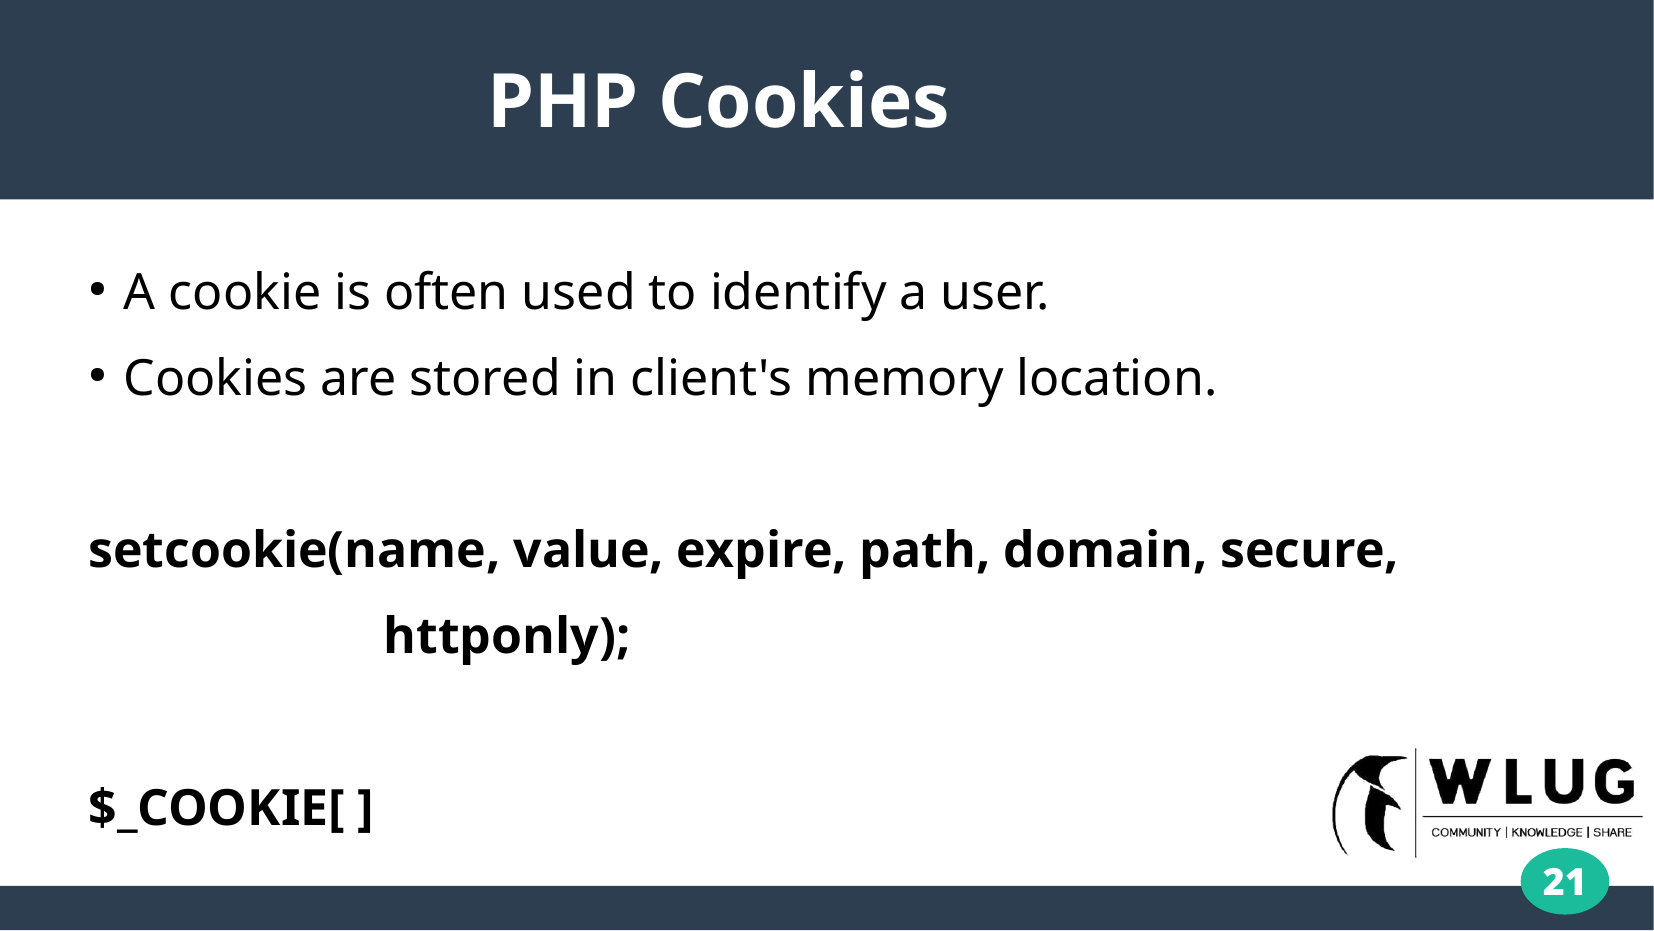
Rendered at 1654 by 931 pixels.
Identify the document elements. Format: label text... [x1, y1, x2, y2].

picture [1311, 740, 1654, 863]
text_box PHP Cookies [472, 40, 1072, 166]
text_box A cookie is often used to identify a user. Cookies are stored in client's memory location. setcookie(name, value, expire, path, domain, secure, httponly); $_COOKIE[ ] [73, 248, 1628, 776]
